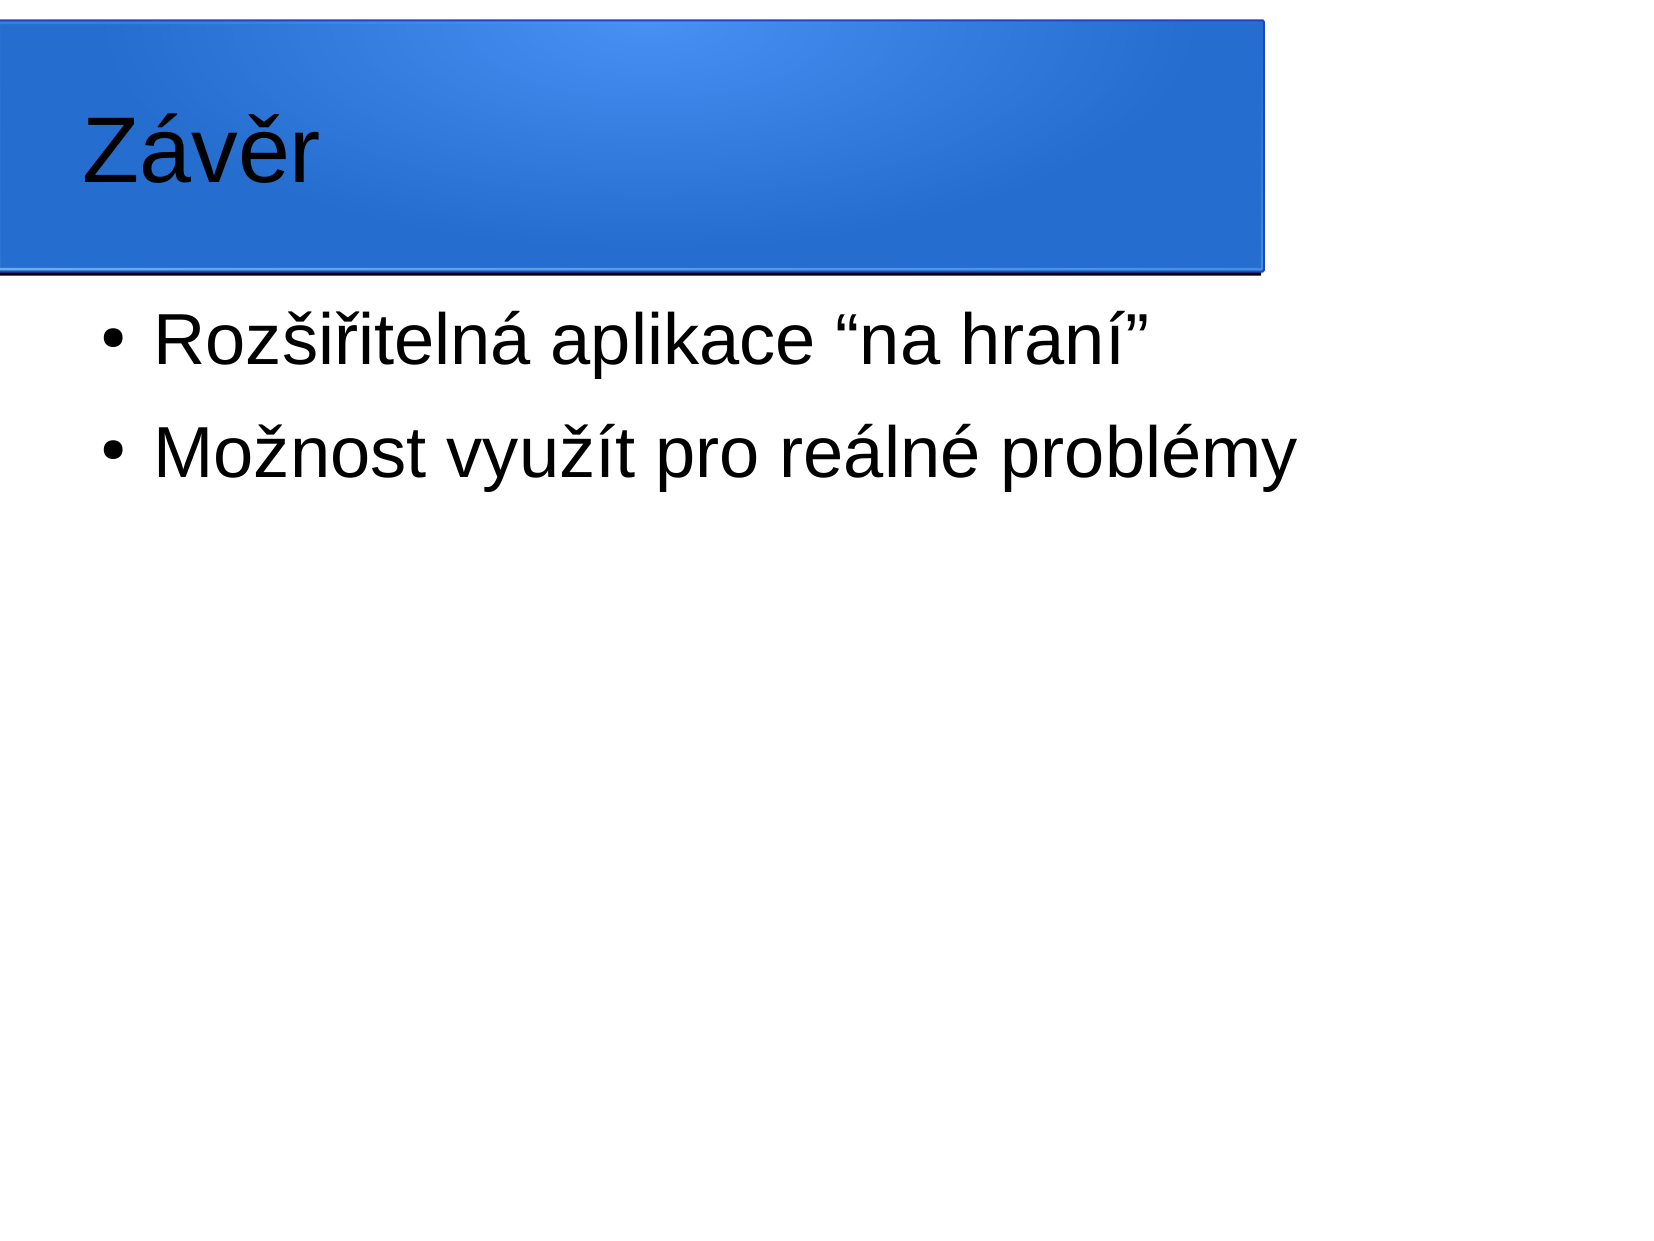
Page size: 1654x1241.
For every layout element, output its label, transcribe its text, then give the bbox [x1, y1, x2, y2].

list Rozšiřitelná aplikace “na hraní” Možnost využít pro reálné problémy [82, 299, 1571, 1019]
title Závěr [82, 47, 1235, 252]
